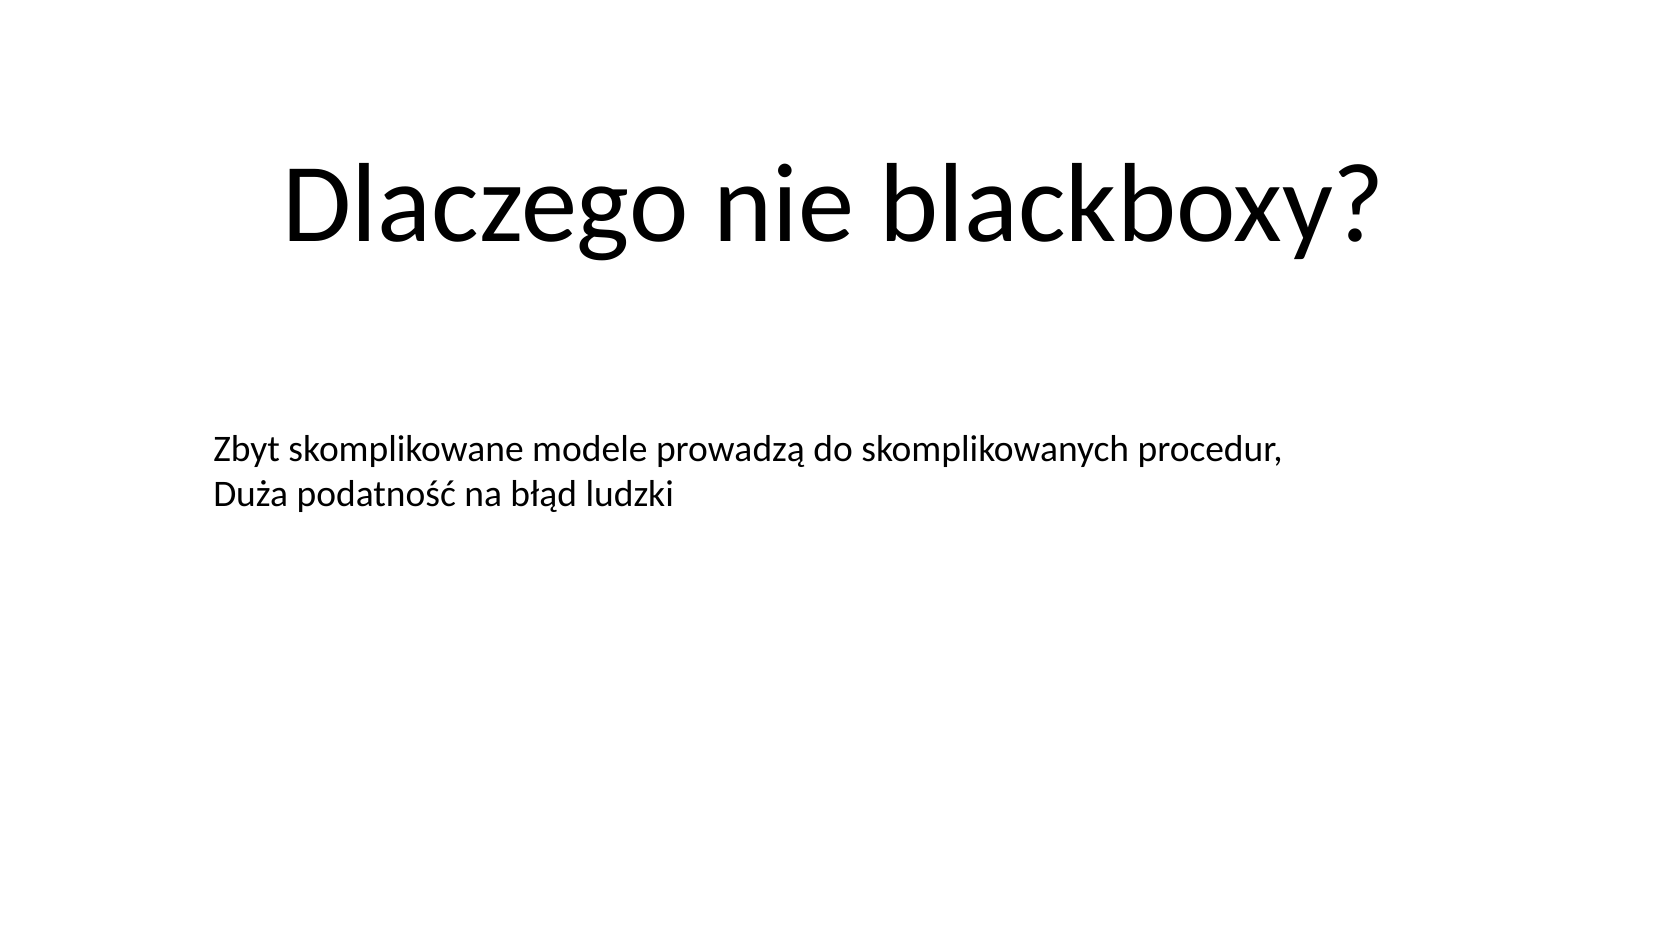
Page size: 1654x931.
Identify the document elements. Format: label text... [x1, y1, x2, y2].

text_box Zbyt skomplikowane modele prowadzą do skomplikowanych procedur, Duża podatność na błąd ludzki [198, 416, 1310, 523]
text_box Dlaczego nie blackboxy? [267, 120, 1413, 273]
